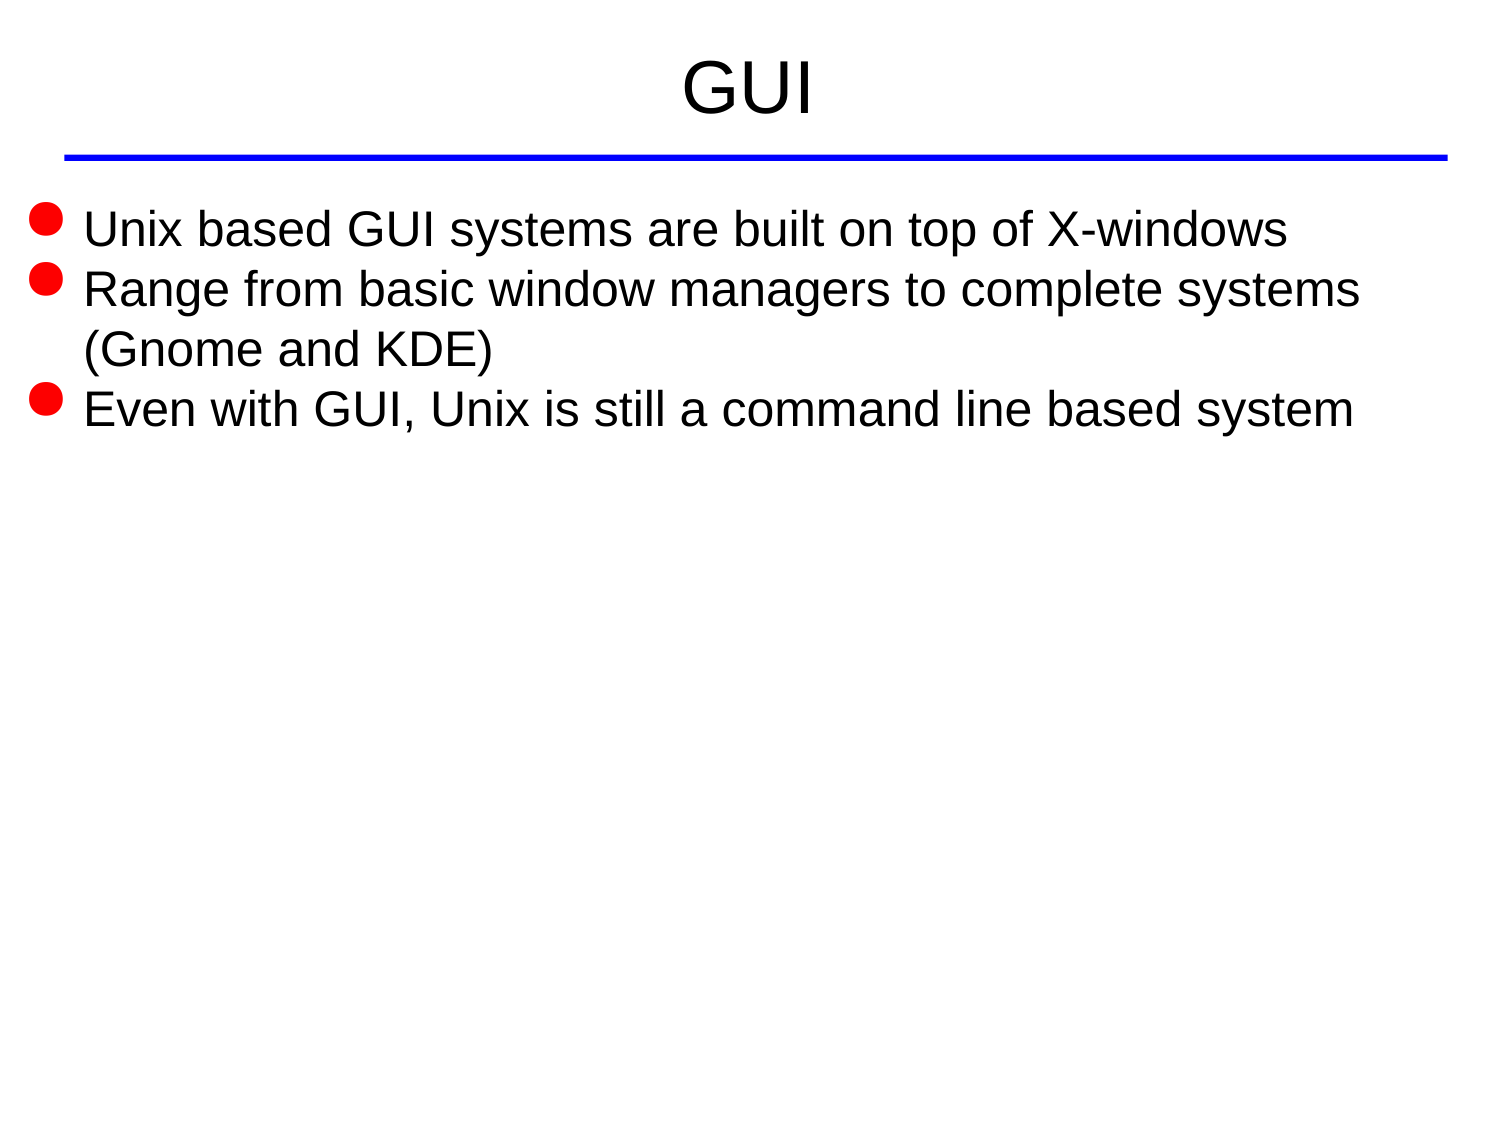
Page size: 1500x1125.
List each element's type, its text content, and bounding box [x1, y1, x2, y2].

title GUI [115, 21, 1382, 147]
list Unix based GUI systems are built on top of X-windows Range from basic window managers to complete systems (Gnome and KDE) Even with GUI, Unix is still a command line based system [11, 189, 1461, 1029]
